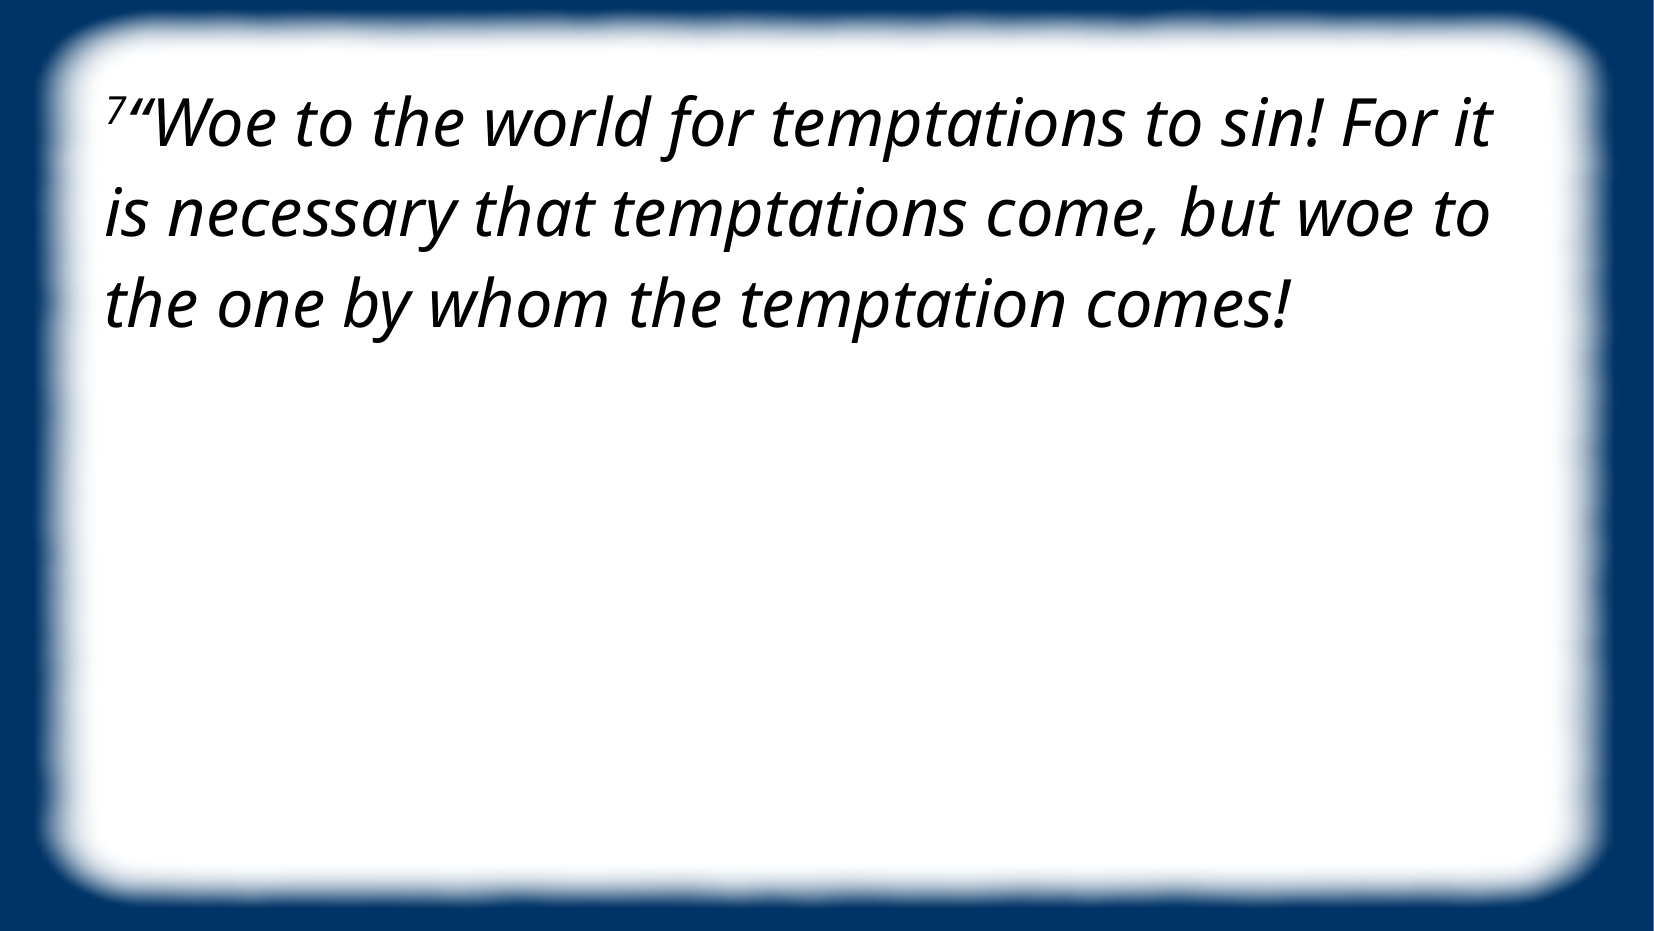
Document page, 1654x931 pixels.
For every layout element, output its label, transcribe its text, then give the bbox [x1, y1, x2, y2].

text_box 7“Woe to the world for temptations to sin! For it is necessary that temptations come, but woe to the one by whom the temptation comes! [90, 67, 1546, 423]
picture [0, 0, 1654, 931]
